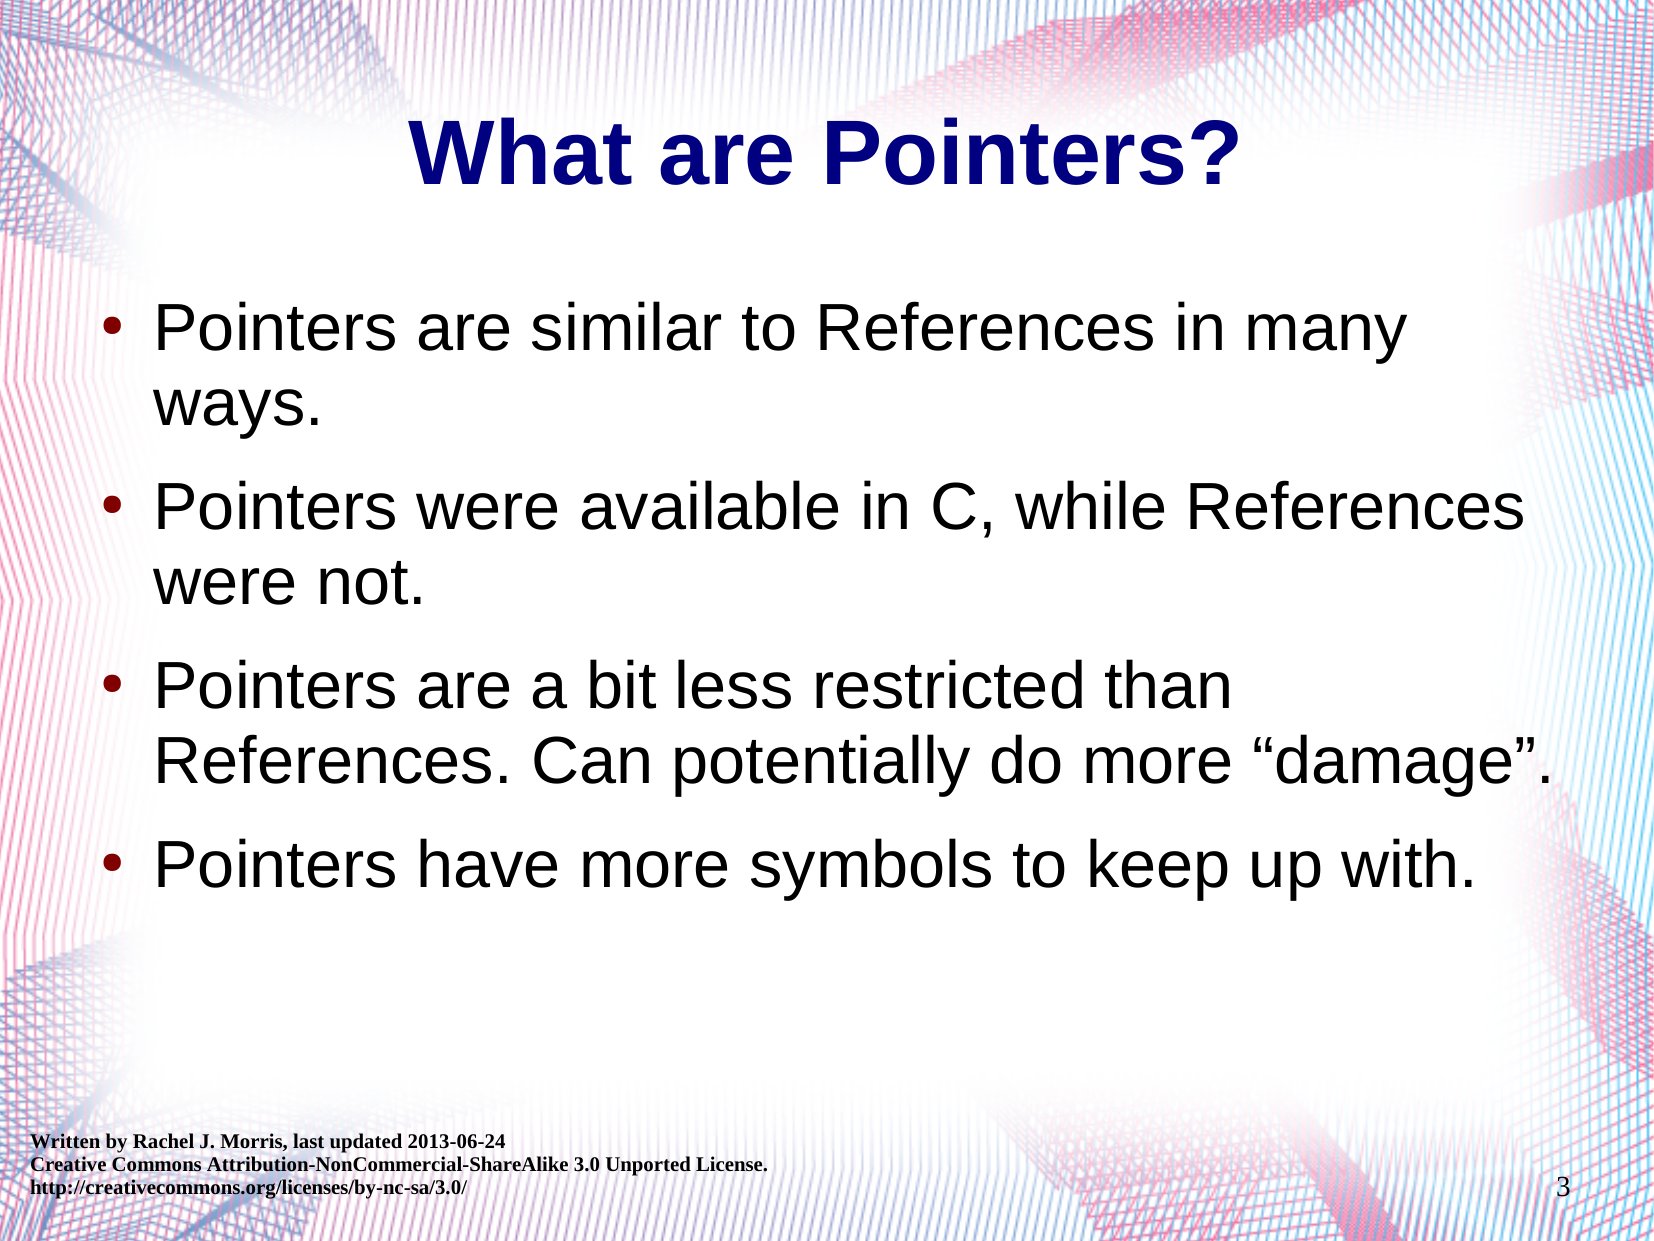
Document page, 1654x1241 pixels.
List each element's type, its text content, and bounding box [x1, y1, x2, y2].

title What are Pointers? [82, 49, 1571, 257]
picture [0, 0, 1654, 1241]
list Pointers are similar to References in many ways. Pointers were available in C, while References were not. Pointers are a bit less restricted than References. Can potentially do more “damage”. Pointers have more symbols to keep up with. [82, 290, 1571, 1010]
